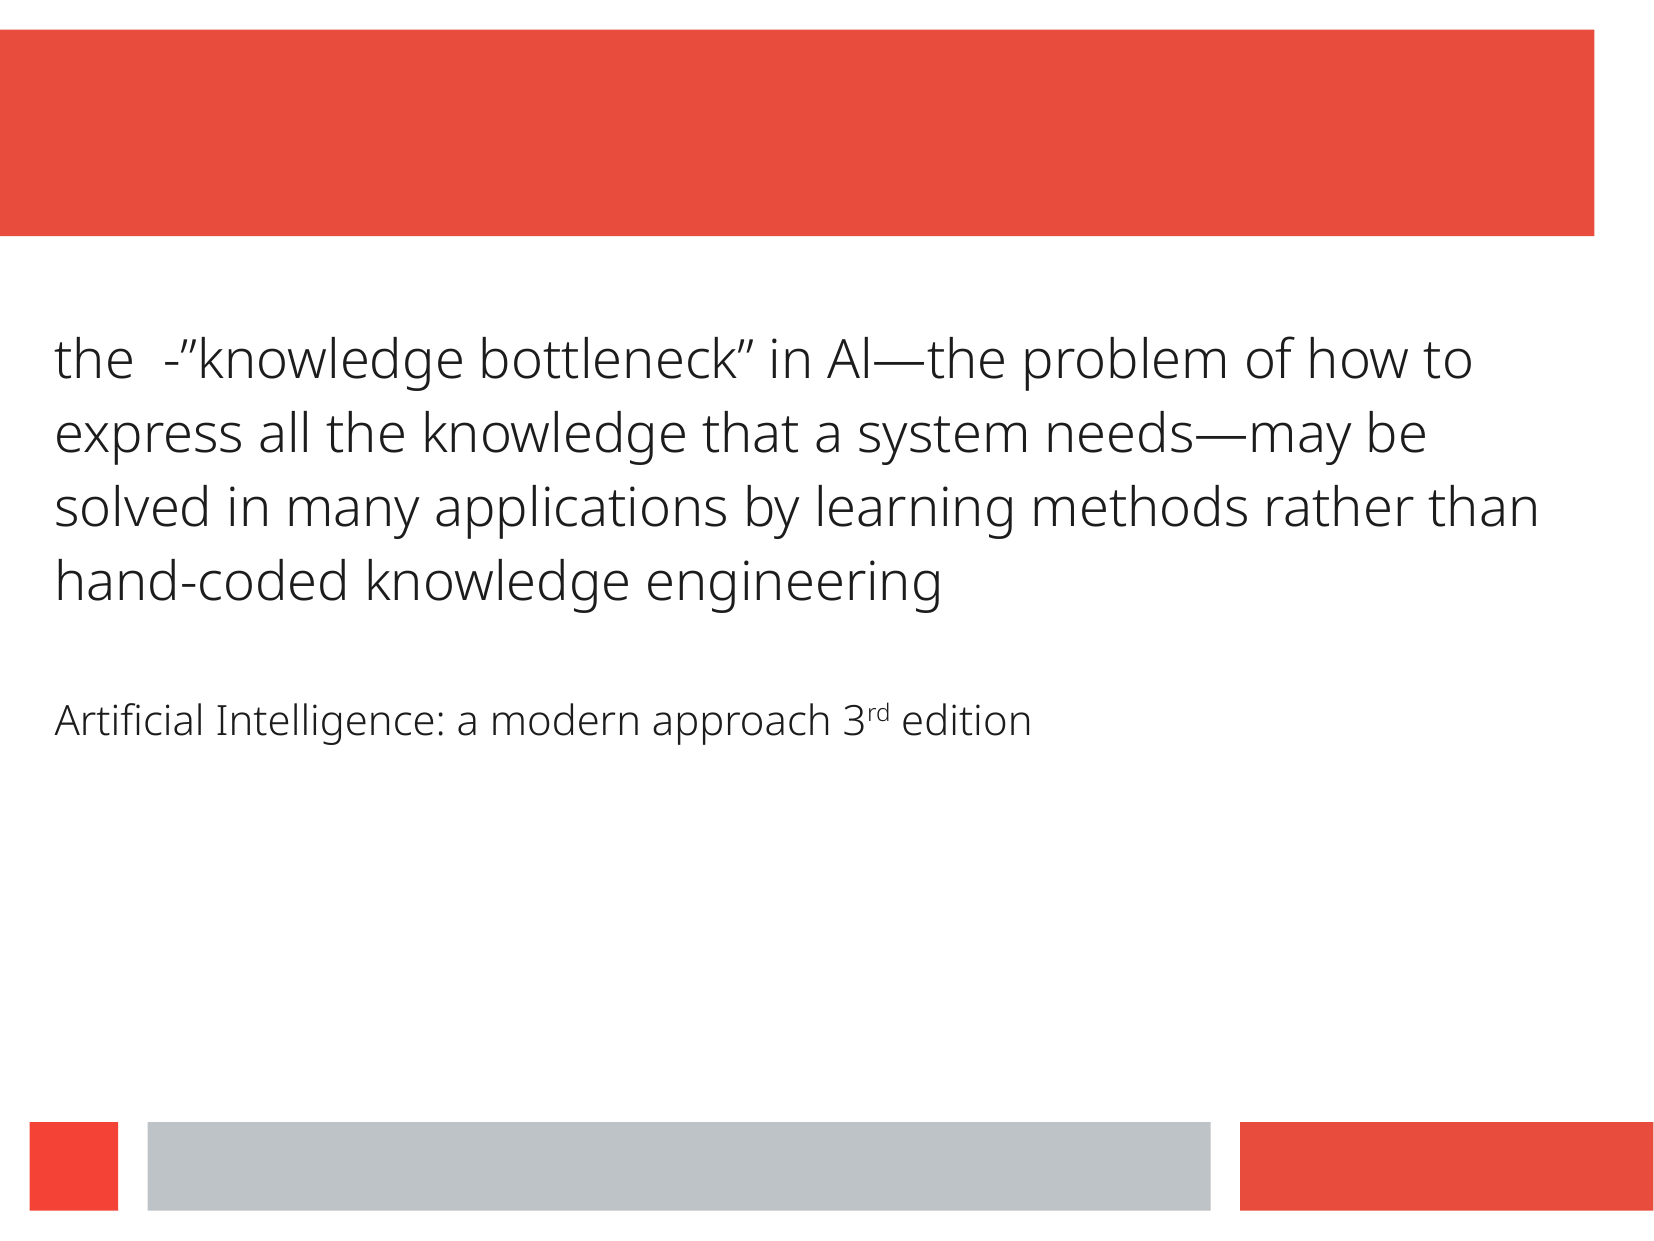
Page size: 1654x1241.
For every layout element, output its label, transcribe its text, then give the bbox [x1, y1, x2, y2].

subtitle the -”knowledge bottleneck” in Al—the problem of how to express all the knowledge that a system needs—may be solved in many applications by learning methods rather than hand-coded knowledge engineering Artificial Intelligence: a modern approach 3rd edition [54, 320, 1591, 1006]
